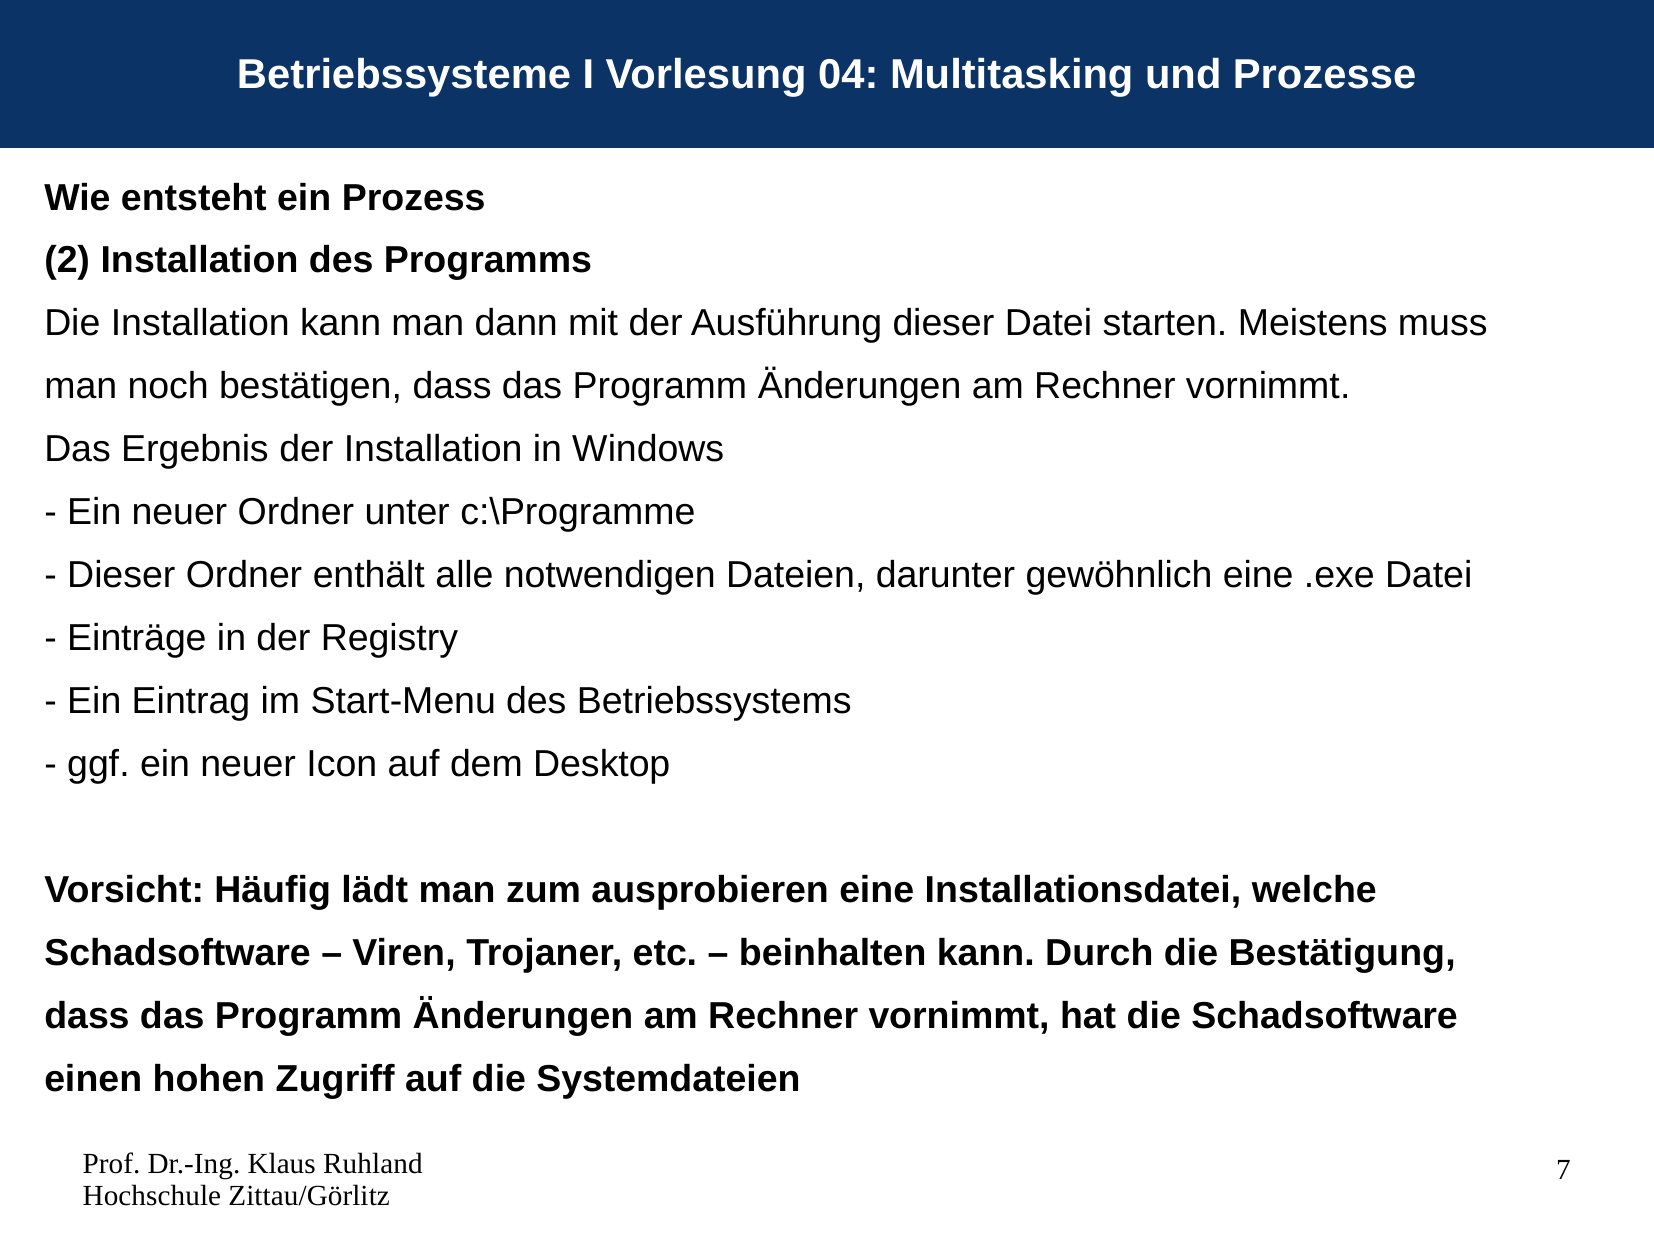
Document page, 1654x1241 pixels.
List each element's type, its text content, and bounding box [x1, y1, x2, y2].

text_box Wie entsteht ein Prozess (2) Installation des Programms Die Installation kann man dann mit der Ausführung dieser Datei starten. Meistens muss man noch bestätigen, dass das Programm Änderungen am Rechner vornimmt. Das Ergebnis der Installation in Windows - Ein neuer Ordner unter c:\Programme - Dieser Ordner enthält alle notwendigen Dateien, darunter gewöhnlich eine .exe Datei - Einträge in der Registry - Ein Eintrag im Start-Menu des Betriebssystems - ggf. ein neuer Icon auf dem Desktop Vorsicht: Häufig lädt man zum ausprobieren eine Installationsdatei, welche Schadsoftware – Viren, Trojaner, etc. – beinhalten kann. Durch die Bestätigung, dass das Programm Änderungen am Rechner vornimmt, hat die Schadsoftware einen hohen Zugriff auf die Systemdateien [29, 147, 1565, 1121]
